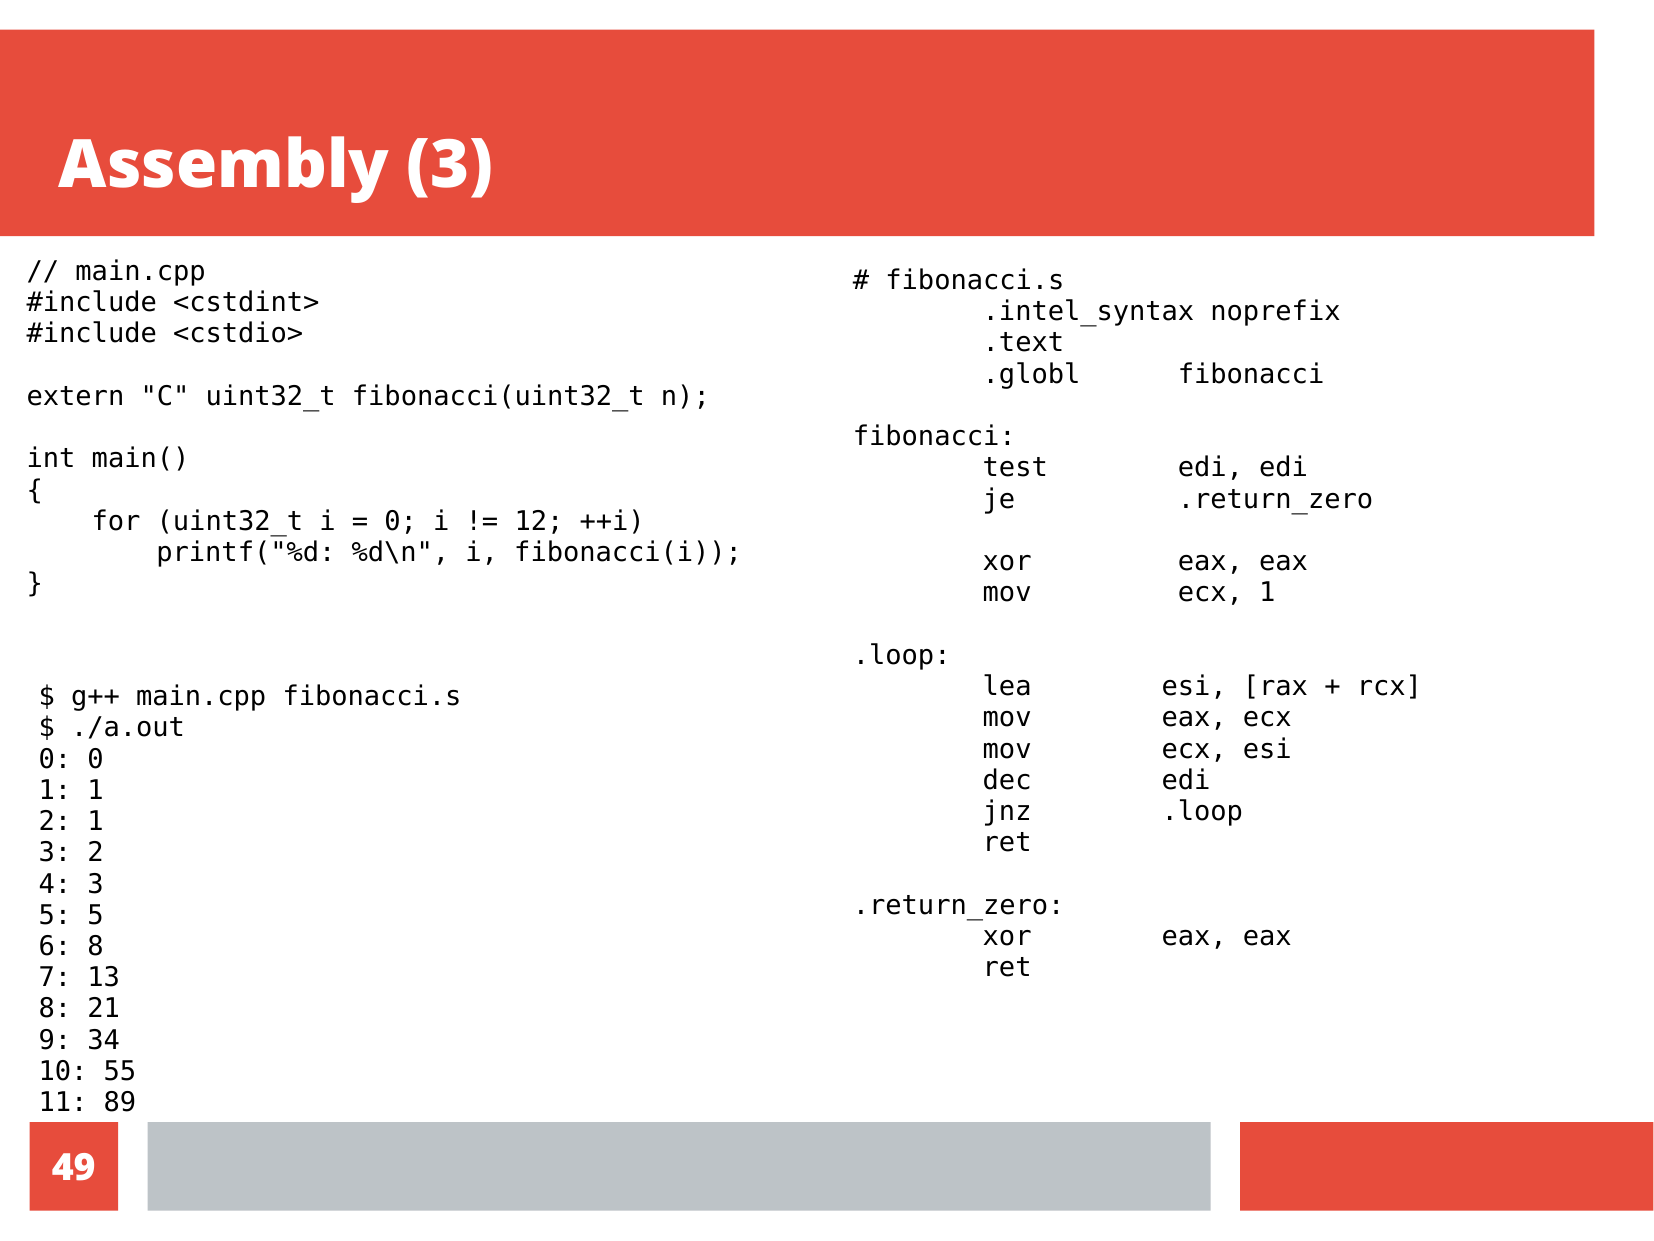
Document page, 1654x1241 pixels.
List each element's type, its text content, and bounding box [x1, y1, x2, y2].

title Assembly (3) [59, 59, 1595, 207]
text_box $ g++ main.cpp fibonacci.s $ ./a.out 0: 0 1: 1 2: 1 3: 2 4: 3 5: 5 6: 8 7: 13 8: 21 9: 34 10: 55 11: 89 [23, 673, 650, 1134]
text_box # fibonacci.s .intel_syntax noprefix .text .globl fibonacci fibonacci: test edi, edi je .return_zero xor eax, eax mov ecx, 1 .loop: lea esi, [rax + rcx] mov eax, ecx mov ecx, esi dec edi jnz .loop ret .return_zero: xor eax, eax ret [838, 257, 1607, 1040]
text_box // main.cpp #include <cstdint> #include <cstdio> extern "C" uint32_t fibonacci(uint32_t n); int main() { for (uint32_t i = 0; i != 12; ++i) printf("%d: %d\n", i, fibonacci(i)); } [11, 248, 780, 792]
